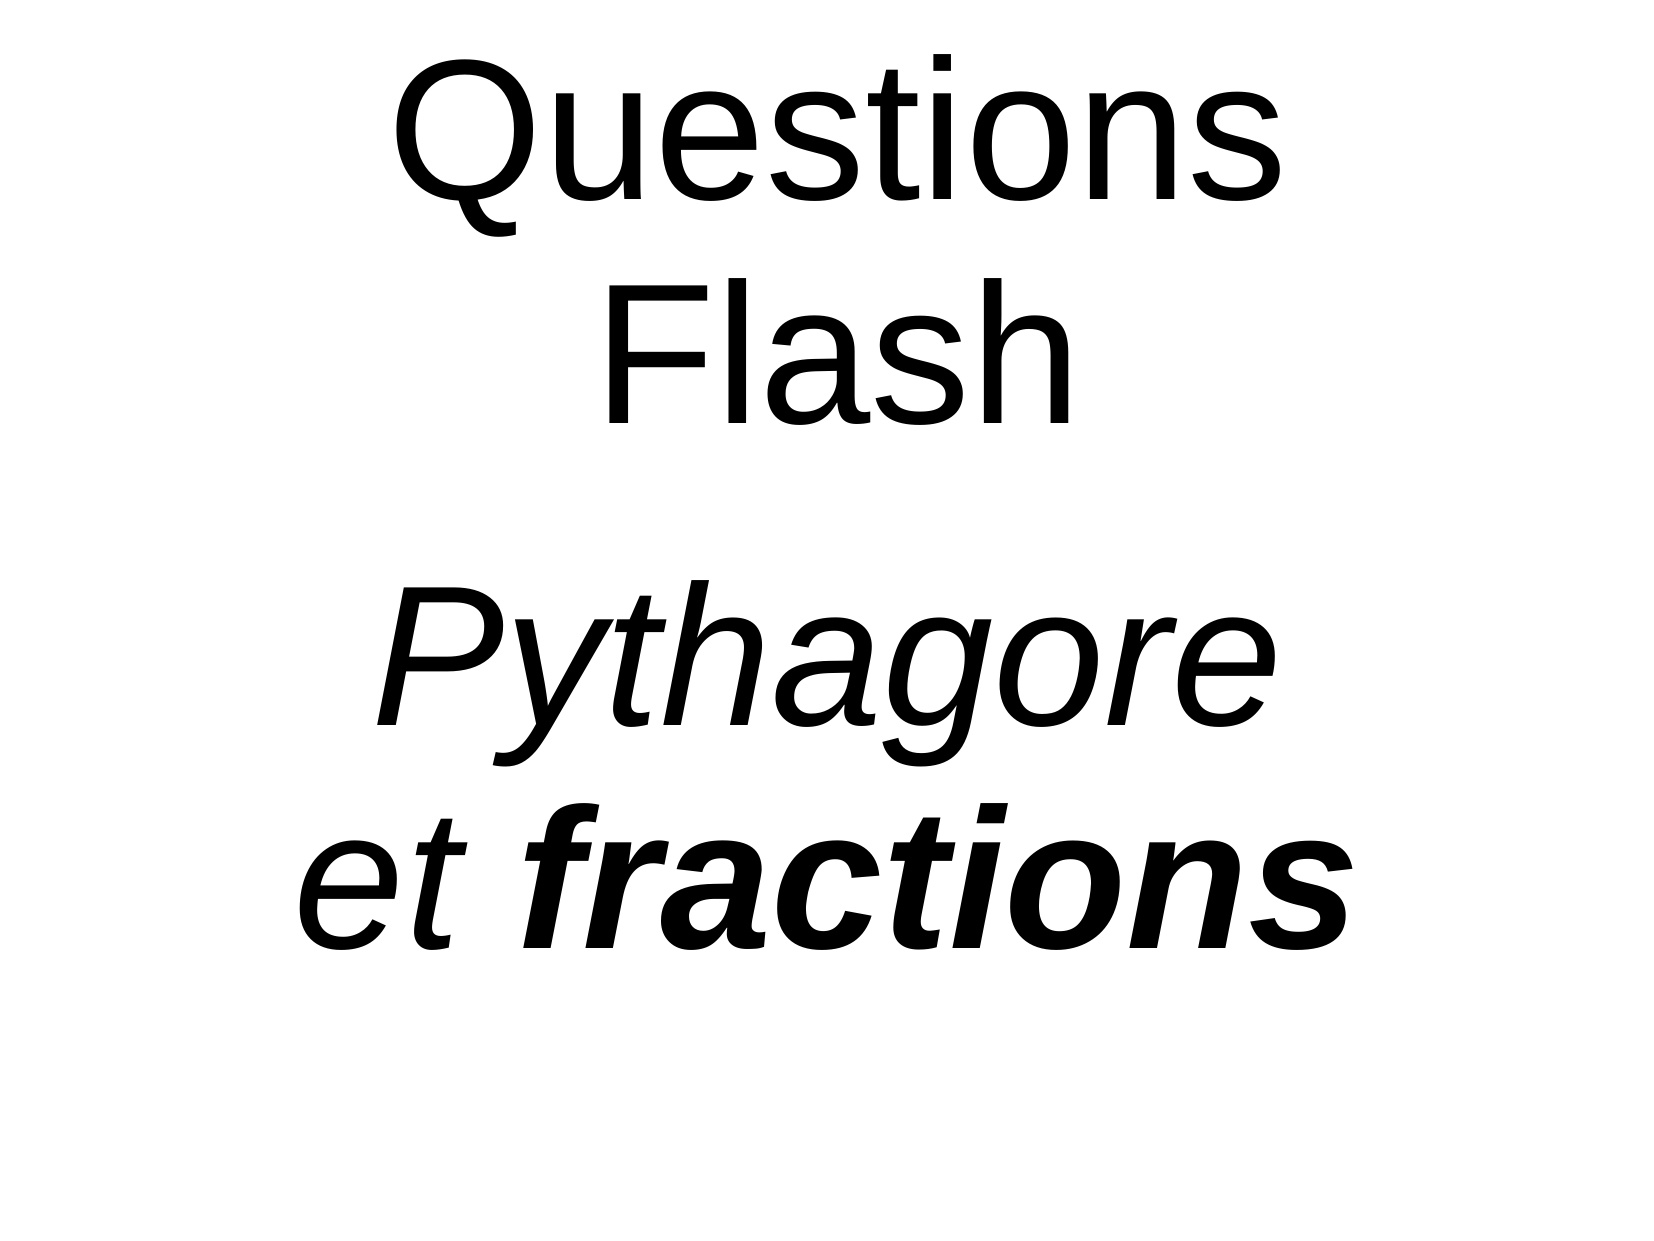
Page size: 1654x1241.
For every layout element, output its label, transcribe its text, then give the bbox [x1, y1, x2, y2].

title Pythagore et fractions [0, 531, 1654, 1004]
title Questions Flash [10, 5, 1654, 479]
